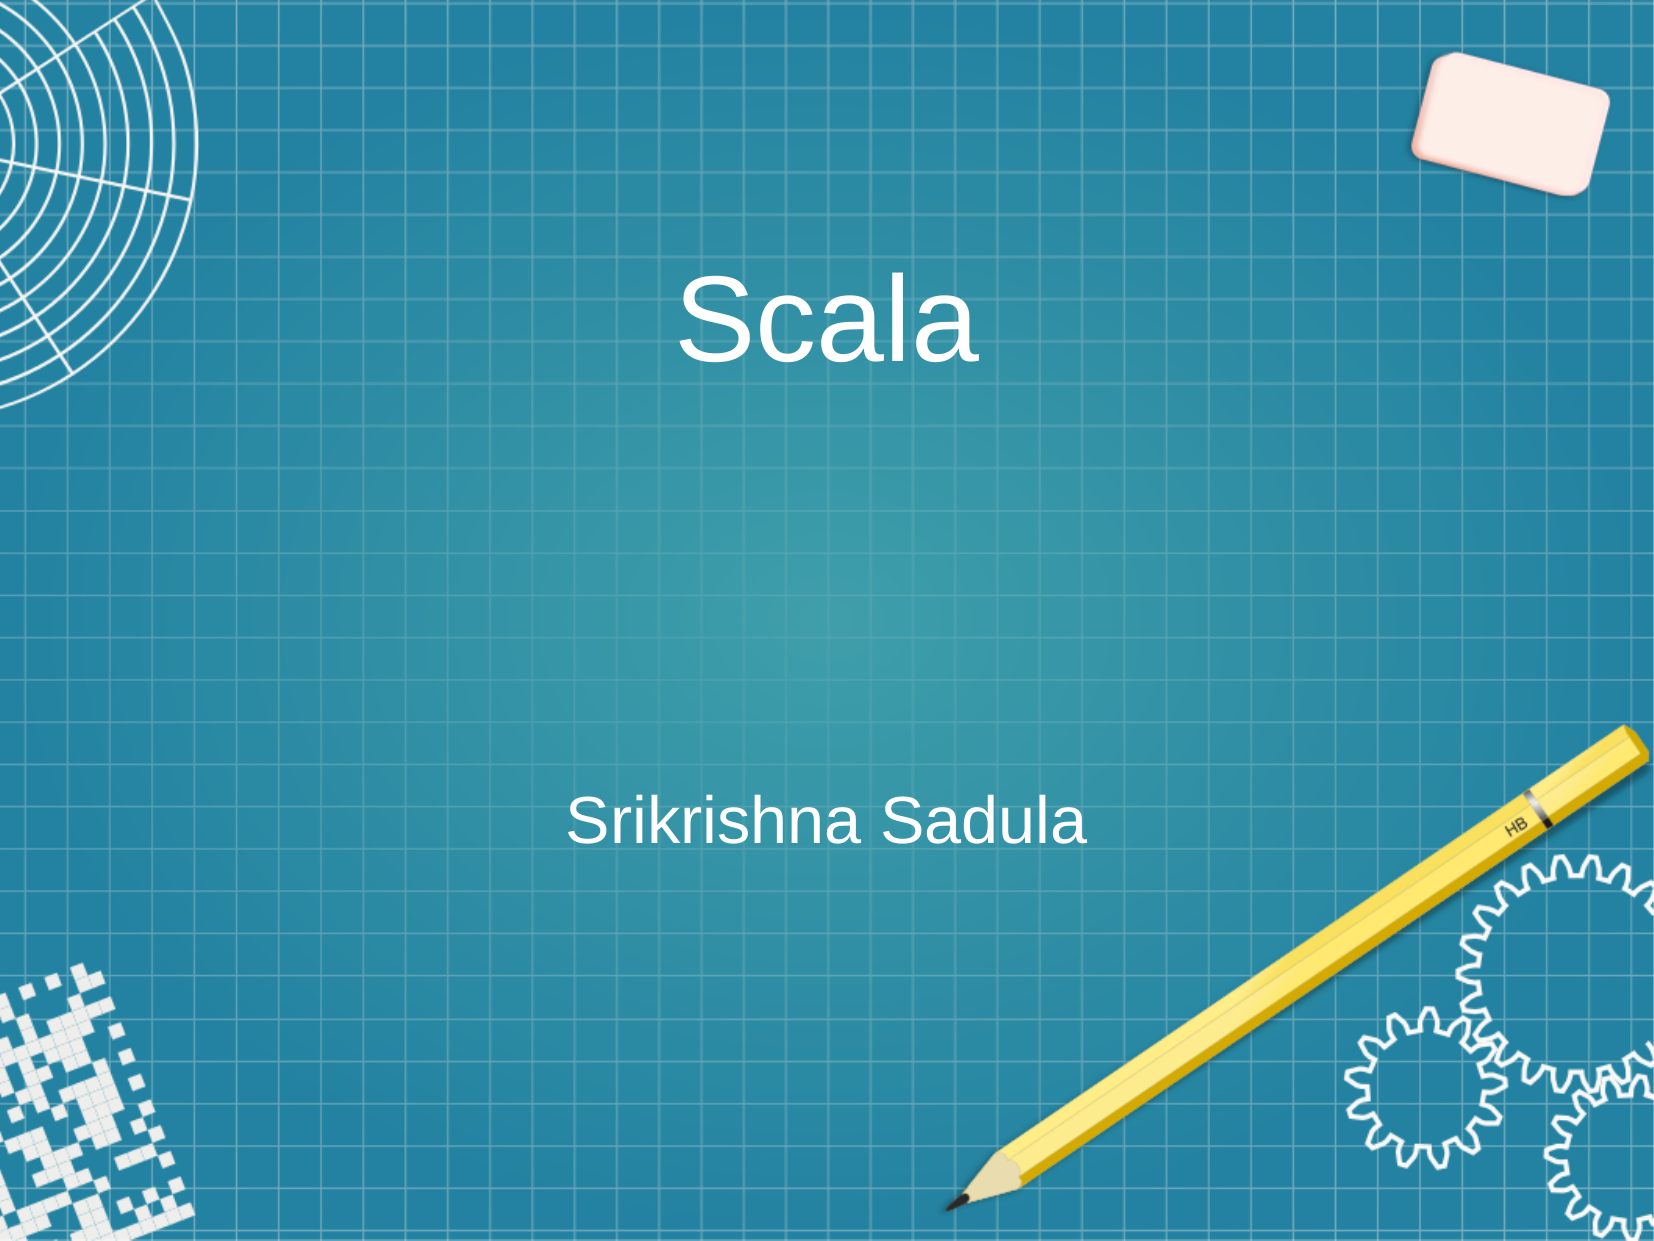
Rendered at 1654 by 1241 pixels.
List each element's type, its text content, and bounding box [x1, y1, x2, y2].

subtitle Srikrishna Sadula [82, 519, 1571, 1123]
title Scala [82, 177, 1571, 461]
picture [0, 0, 1654, 1241]
